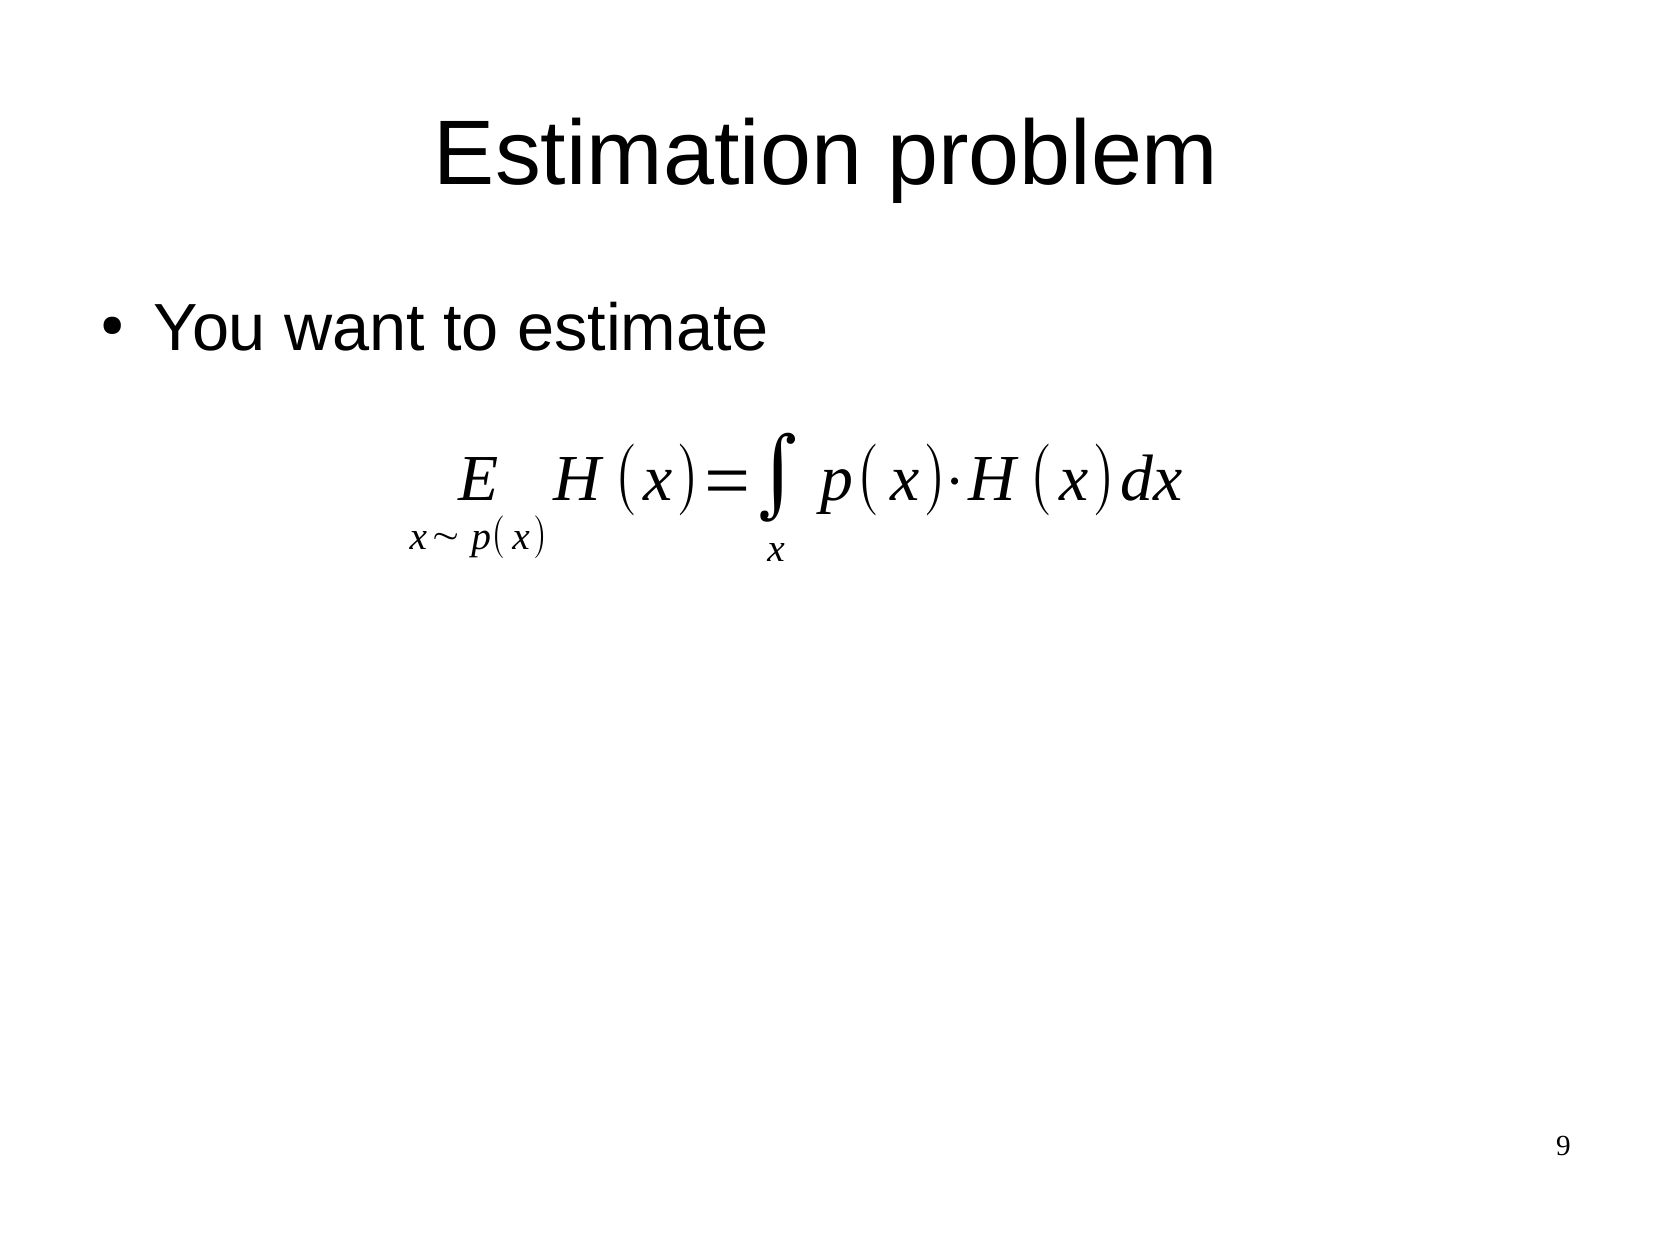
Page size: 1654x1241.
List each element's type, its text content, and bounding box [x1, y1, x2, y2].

list You want to estimate [82, 290, 1571, 1010]
chart [393, 426, 1203, 570]
title Estimation problem [82, 49, 1571, 257]
